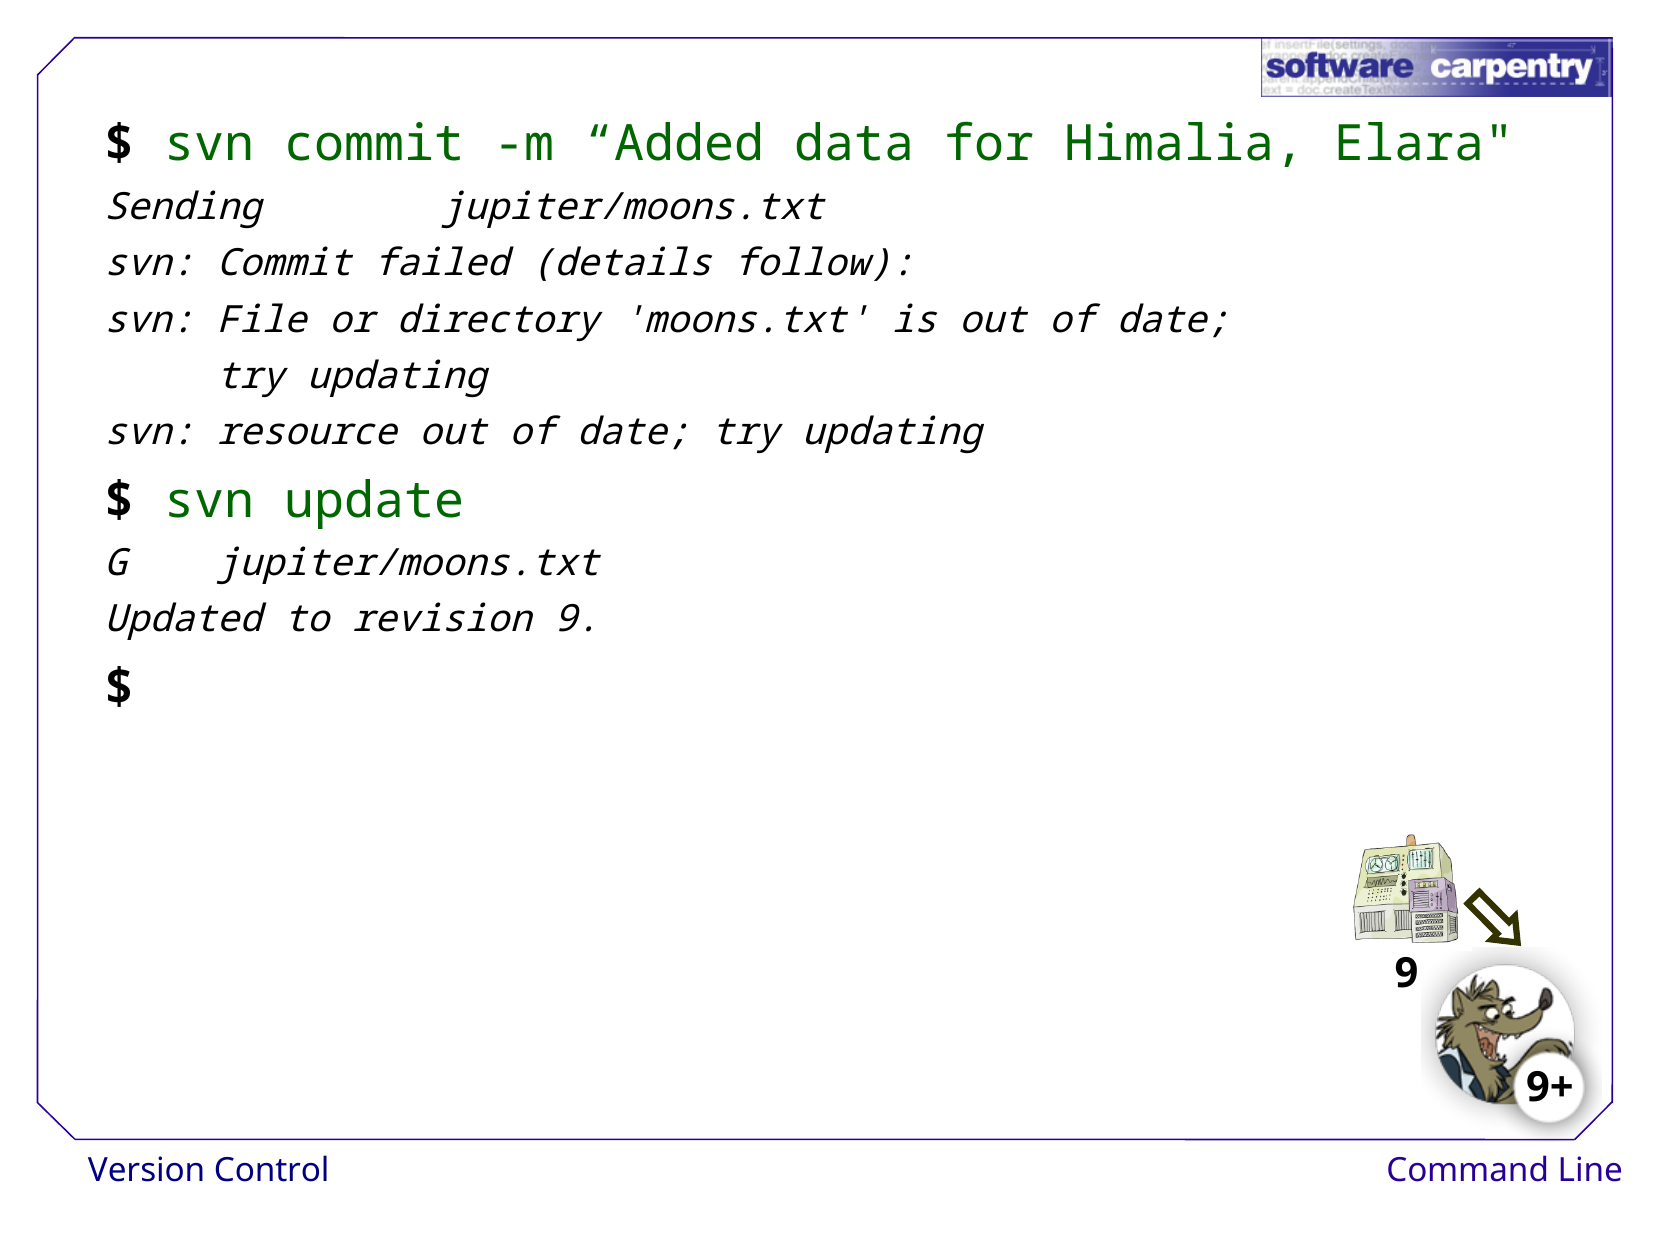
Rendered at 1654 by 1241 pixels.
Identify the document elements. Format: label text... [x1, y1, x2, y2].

text_box 9+ [1505, 1057, 1595, 1119]
text_box 9 [1361, 942, 1452, 1005]
text_box $ svn commit -m “Added data for Himalia, Elara" Sending jupiter/moons.txt svn: Commit failed (details follow): svn: File or directory 'moons.txt' is out of date; try updating svn: resource out of date; try updating $ svn update G jupiter/moons.txt Updated to revision 9. $ [89, 88, 1572, 845]
picture [1341, 822, 1602, 1142]
picture [1261, 39, 1613, 97]
